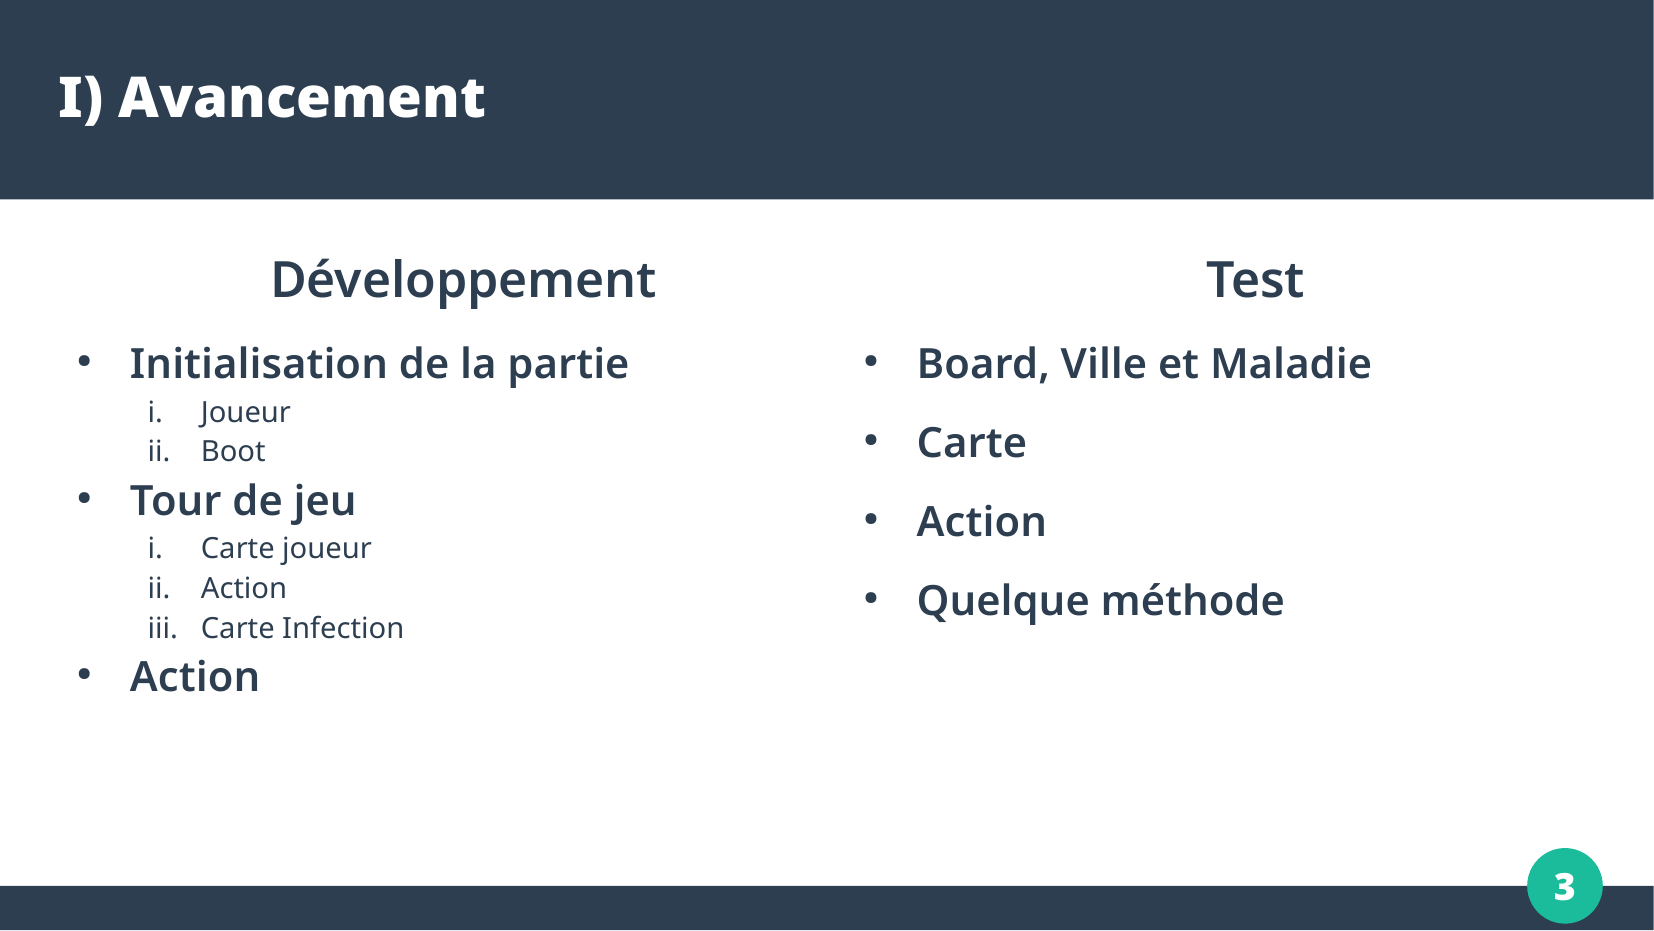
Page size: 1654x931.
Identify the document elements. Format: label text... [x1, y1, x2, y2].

title I) Avancement [59, 37, 1595, 155]
list Développement Initialisation de la partie Joueur Boot Tour de jeu Carte joueur Action Carte Infection Action [59, 243, 798, 857]
list Test Board, Ville et Maladie Carte Action Quelque méthode [845, 243, 1596, 864]
